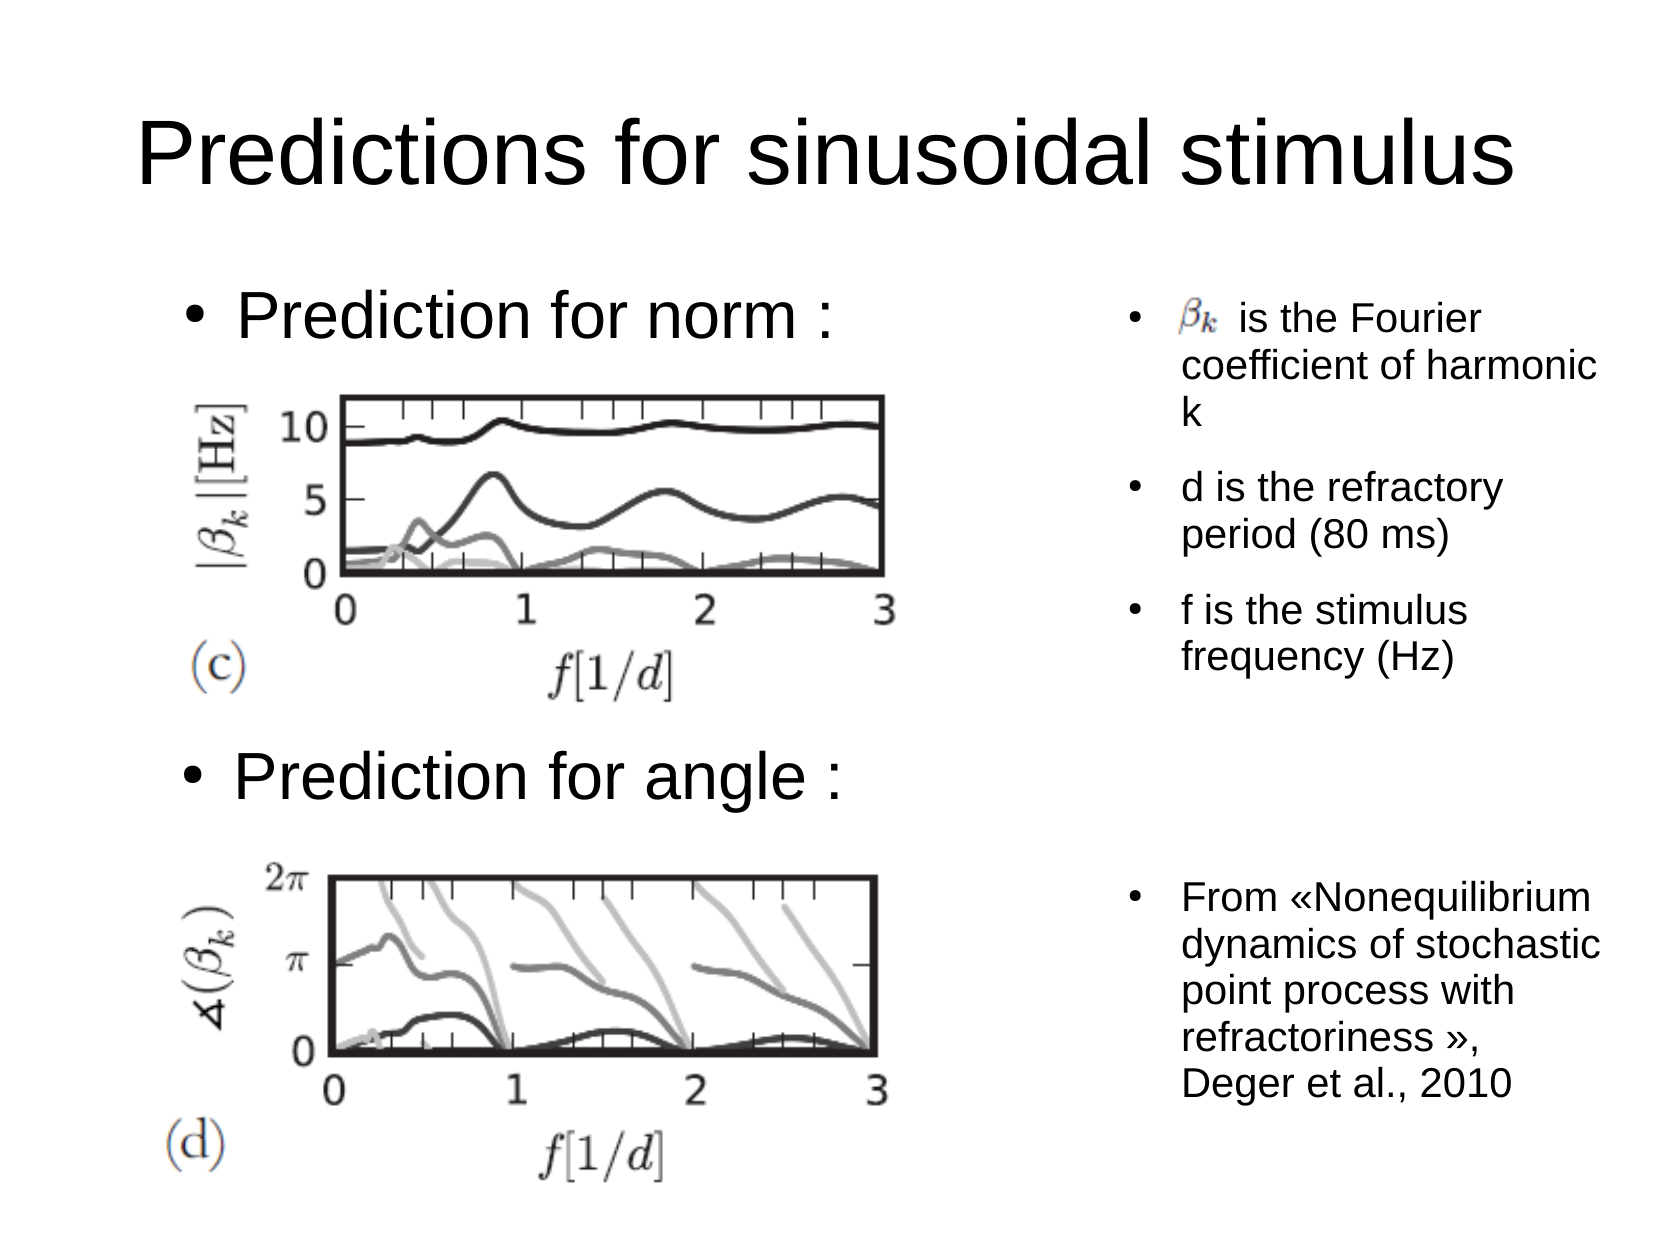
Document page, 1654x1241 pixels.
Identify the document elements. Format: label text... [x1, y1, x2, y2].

list From «Nonequilibrium dynamics of stochastic point process with refractoriness », Deger et al., 2010 [1110, 874, 1607, 1146]
picture [153, 366, 927, 721]
title Predictions for sinusoidal stimulus [82, 49, 1571, 257]
list Prediction for norm : [165, 278, 853, 366]
list Prediction for angle : [163, 739, 851, 842]
picture [163, 842, 912, 1193]
picture [1169, 282, 1226, 343]
list is the Fourier coefficient of harmonic k d is the refractory period (80 ms) f is the stimulus frequency (Hz) [1110, 295, 1607, 780]
